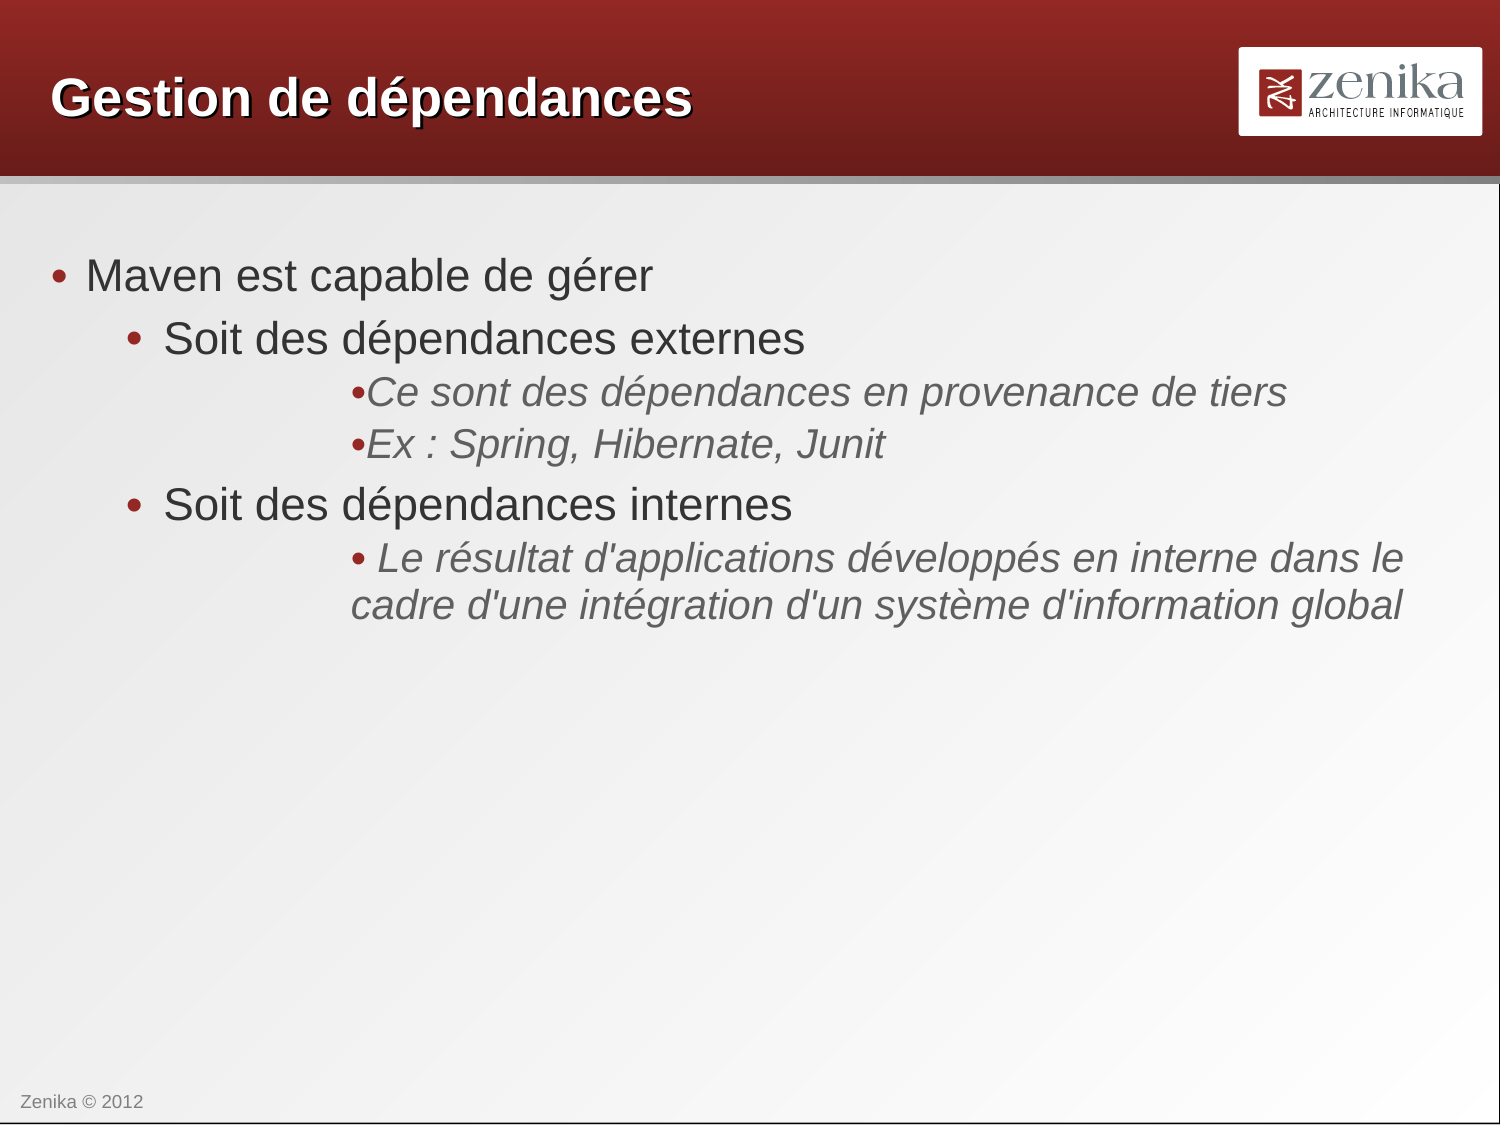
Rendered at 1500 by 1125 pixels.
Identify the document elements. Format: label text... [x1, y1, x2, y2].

title Gestion de dépendances [50, 15, 1206, 180]
list Maven est capable de gérer Soit des dépendances externes Ce sont des dépendances en provenance de tiers Ex : Spring, Hibernate, Junit Soit des dépendances internes Le résultat d'applications développés en interne dans le cadre d'une intégration d'un système d'information global [50, 249, 1435, 1079]
picture [1257, 58, 1464, 125]
